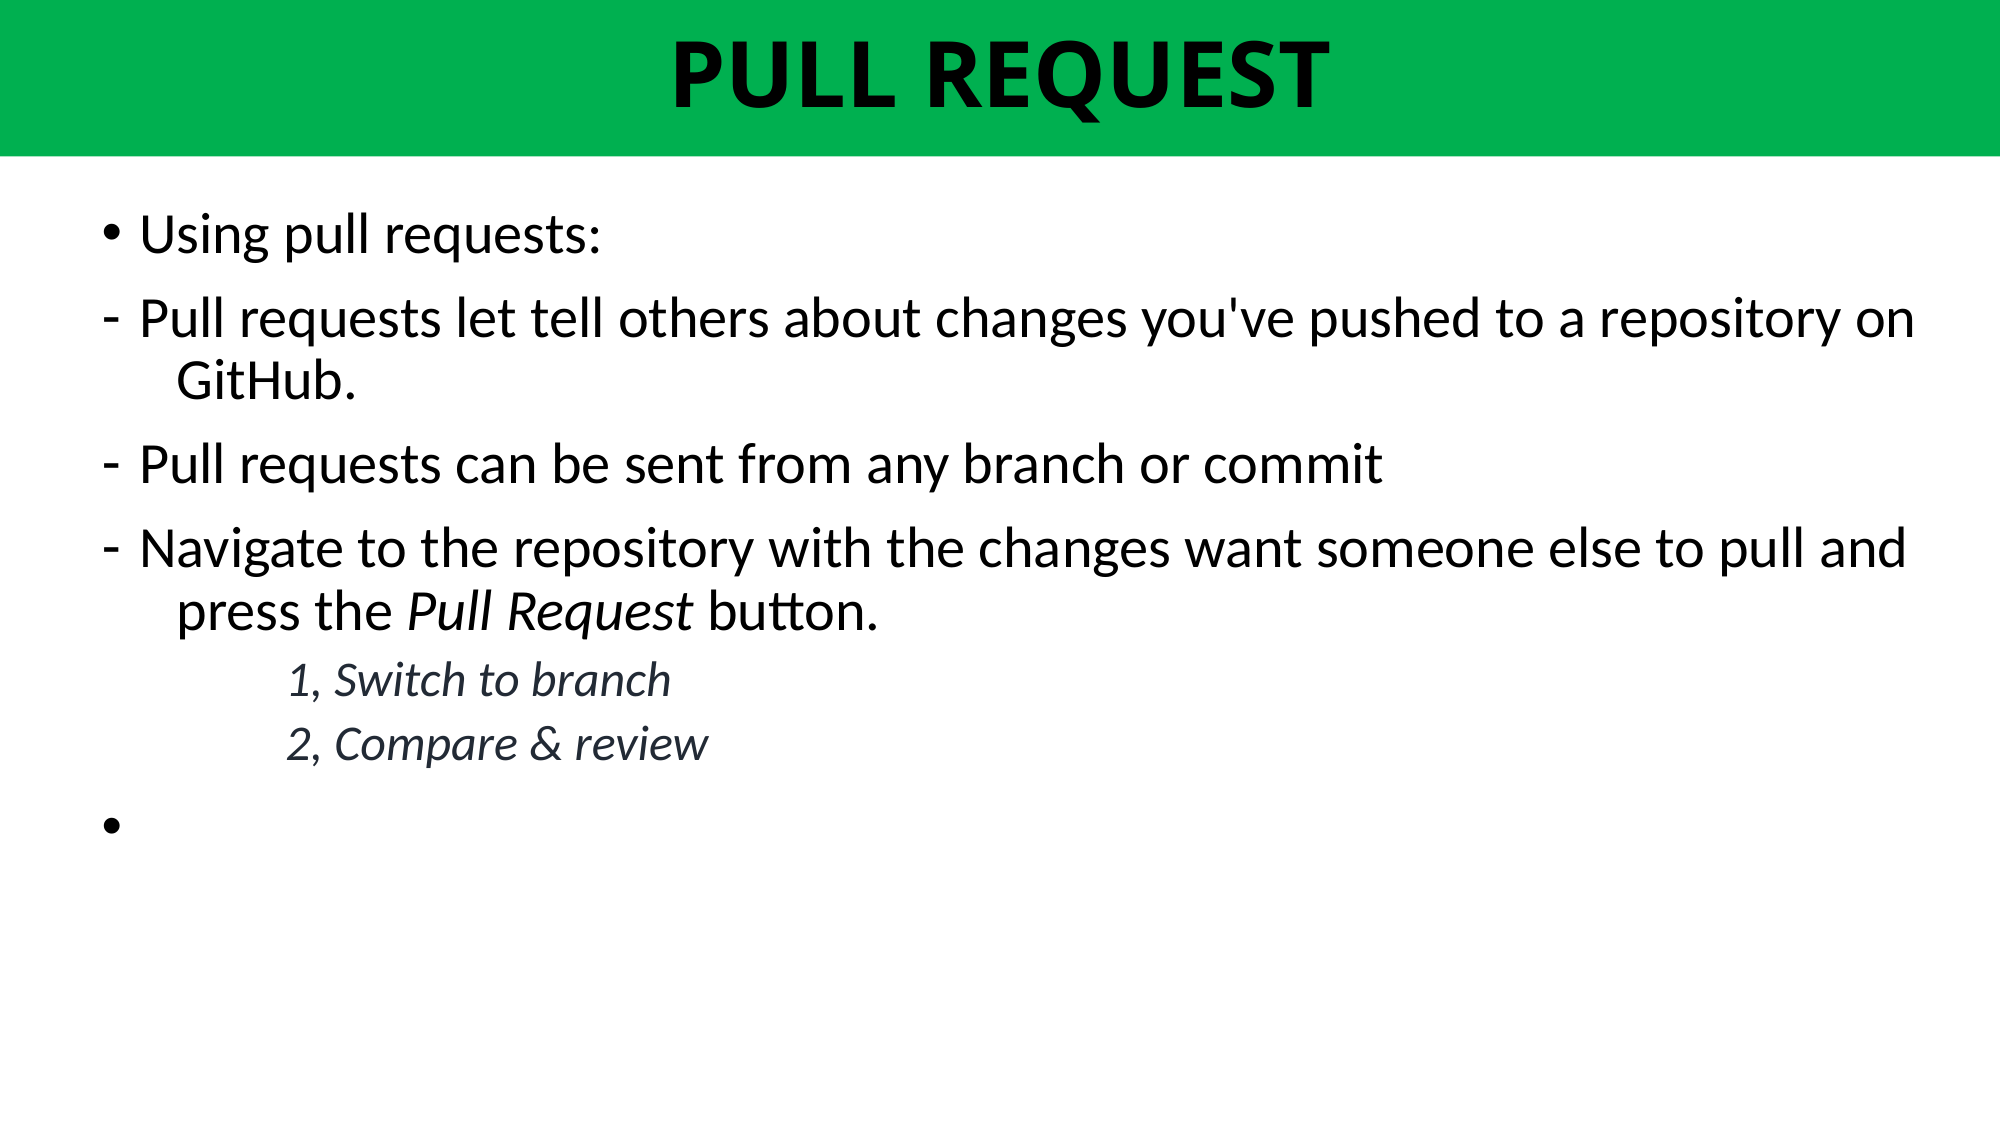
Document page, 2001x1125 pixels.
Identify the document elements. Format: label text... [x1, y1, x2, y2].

title PULL REQUEST [0, 0, 2000, 157]
list Using pull requests: Pull requests let tell others about changes you've pushed to a repository on GitHub. Pull requests can be sent from any branch or commit Navigate to the repository with the changes want someone else to pull and press the Pull Request button. 1, Switch to branch 2, Compare & review [86, 195, 1967, 1084]
